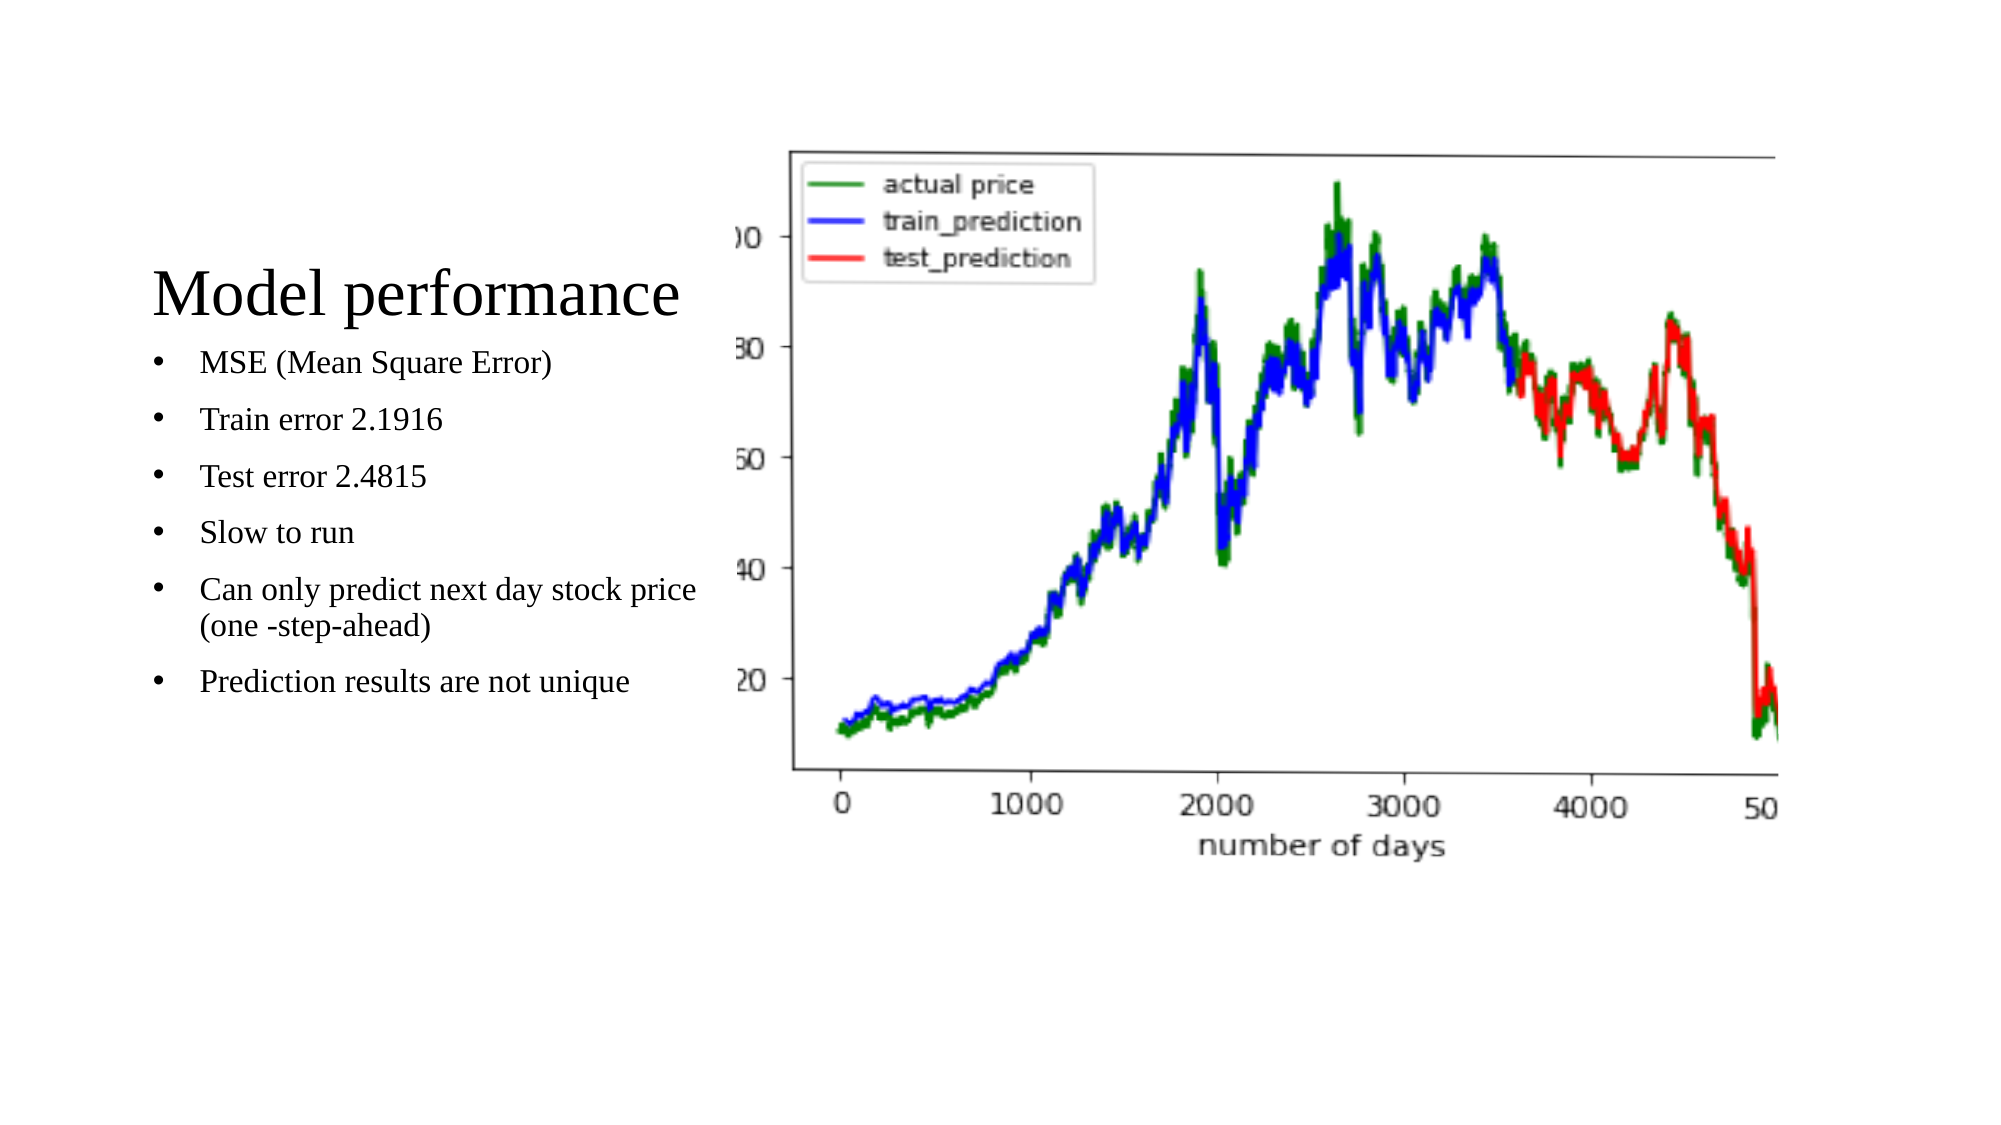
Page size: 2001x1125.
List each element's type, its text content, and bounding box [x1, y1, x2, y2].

list MSE (Mean Square Error) Train error 2.1916 Test error 2.4815 Slow to run Can only predict next day stock price (one -step-ahead) Prediction results are not unique [137, 337, 766, 963]
picture [735, 131, 1779, 881]
title Model performance [137, 75, 783, 337]
